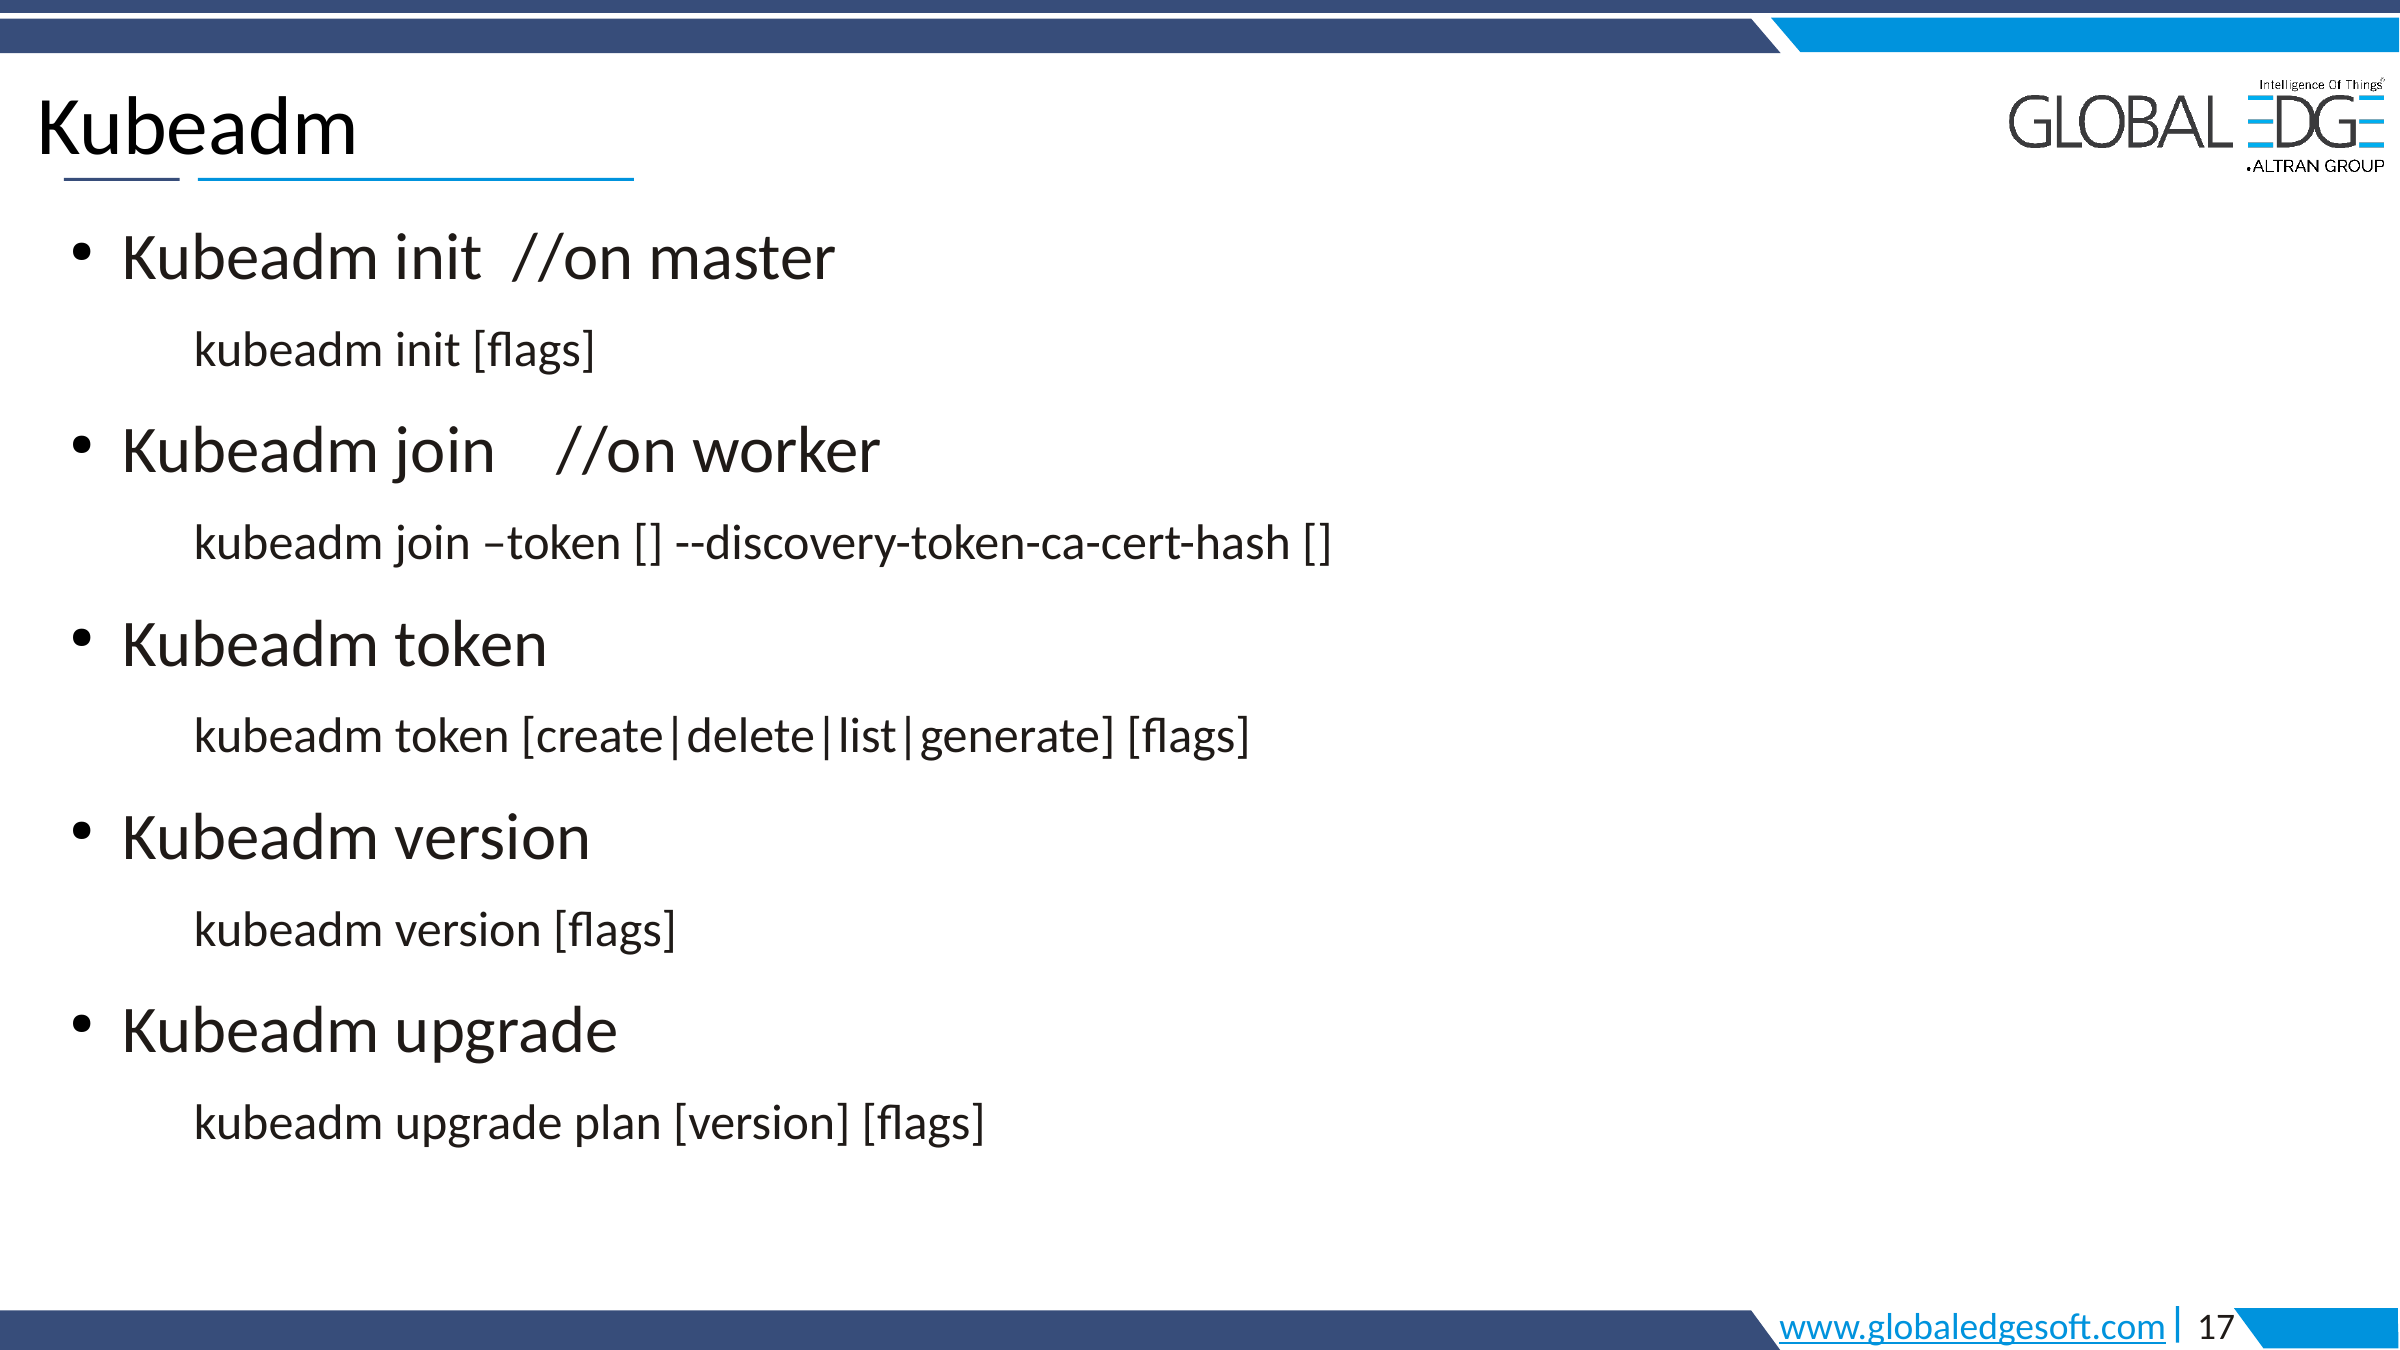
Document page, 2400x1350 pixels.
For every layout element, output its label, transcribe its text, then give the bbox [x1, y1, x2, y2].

title Kubeadm [26, 64, 1977, 178]
picture [2001, 67, 2392, 182]
list Kubeadm init //on master kubeadm init [flags] Kubeadm join //on worker kubeadm join –token [] --discovery-token-ca-cert-hash [] Kubeadm token kubeadm token [create|delete|list|generate] [flags] Kubeadm version kubeadm version [flags] Kubeadm upgrade kubeadm upgrade plan [version] [flags] [40, 207, 2358, 1288]
